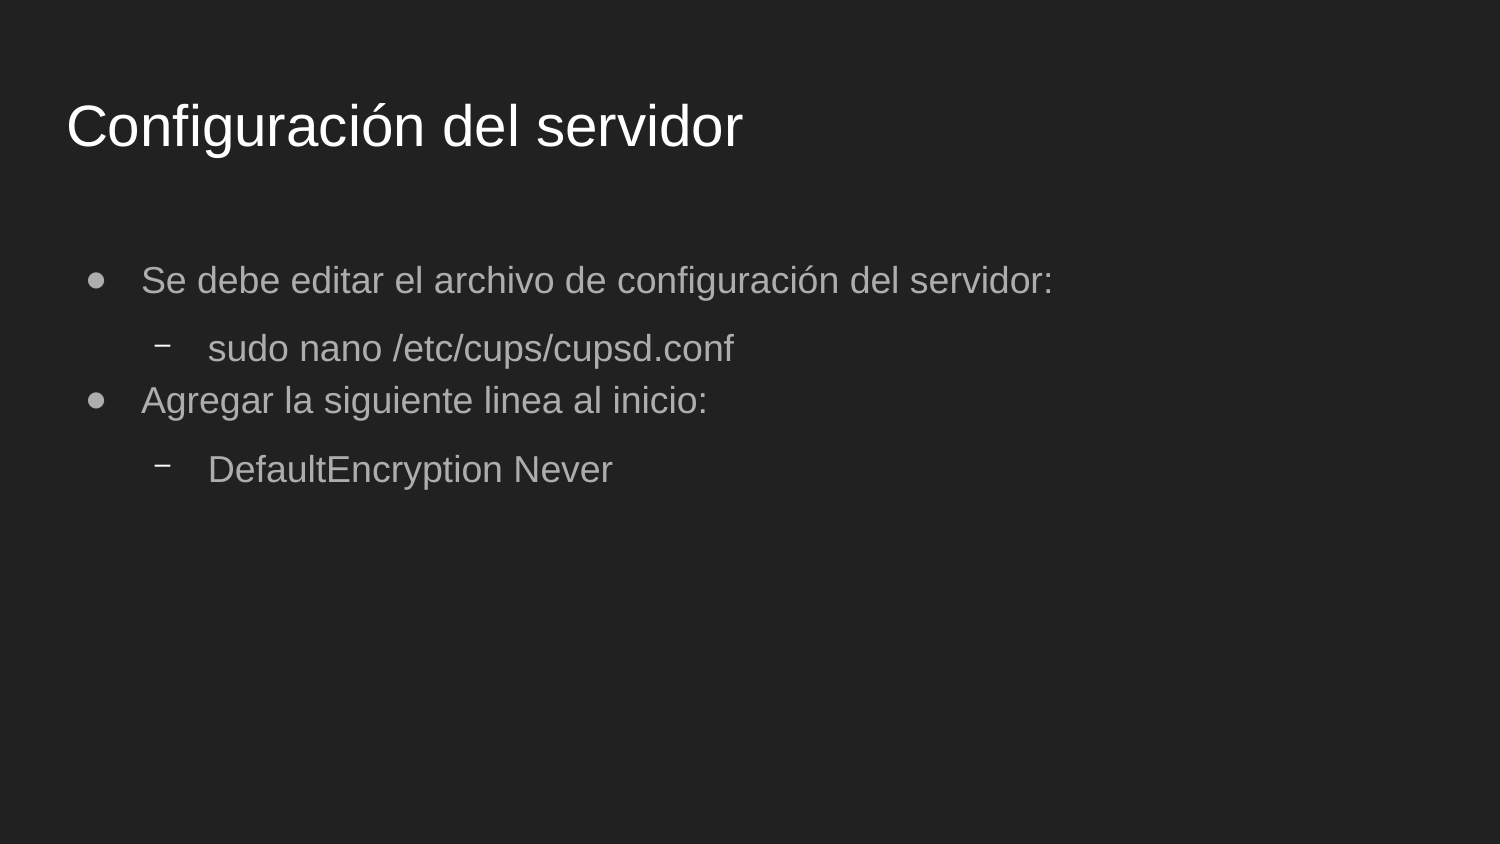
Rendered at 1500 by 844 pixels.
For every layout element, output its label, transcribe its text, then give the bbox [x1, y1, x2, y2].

title Configuración del servidor [51, 72, 1449, 167]
list Se debe editar el archivo de configuración del servidor: sudo nano /etc/cups/cupsd.conf Agregar la siguiente linea al inicio: DefaultEncryption Never [51, 189, 1261, 750]
